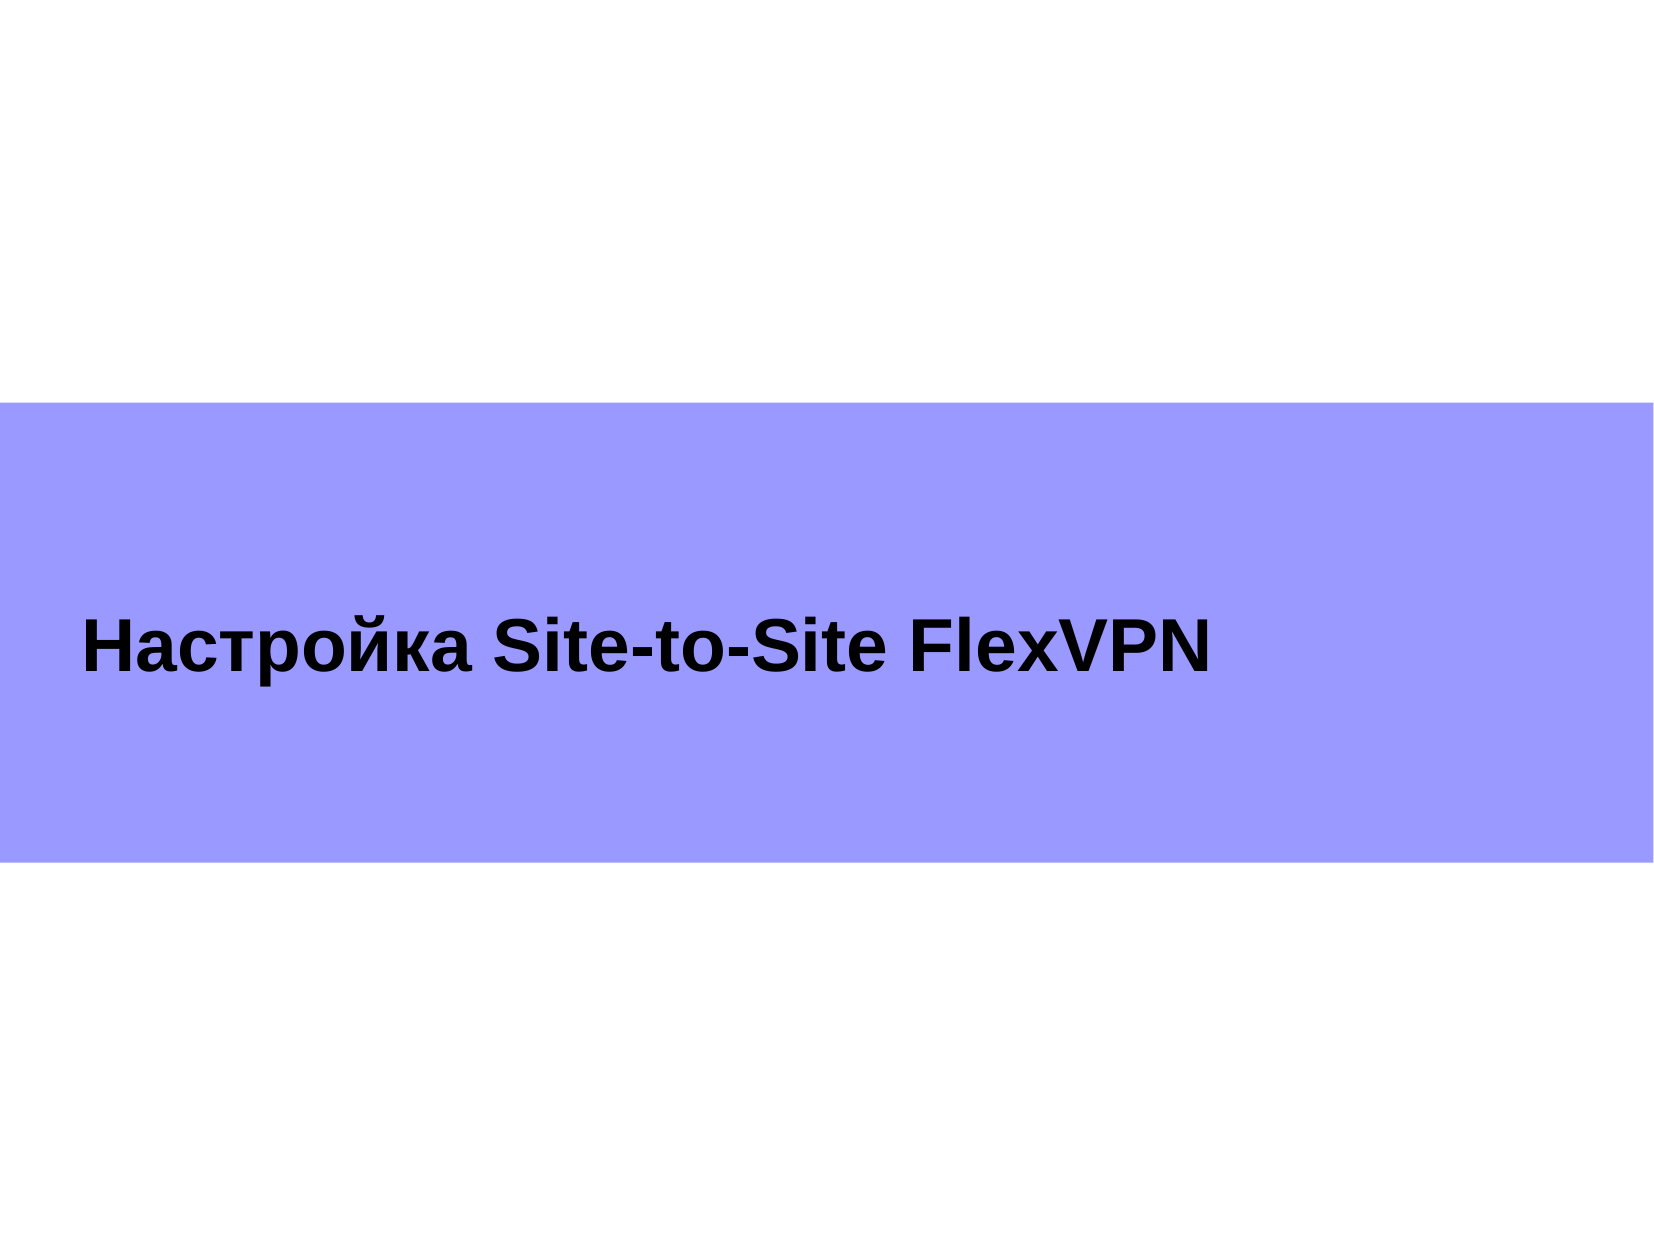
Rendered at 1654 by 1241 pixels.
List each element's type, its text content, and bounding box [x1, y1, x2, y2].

text_box Настройка Site-to-Site FlexVPN [67, 600, 1530, 772]
